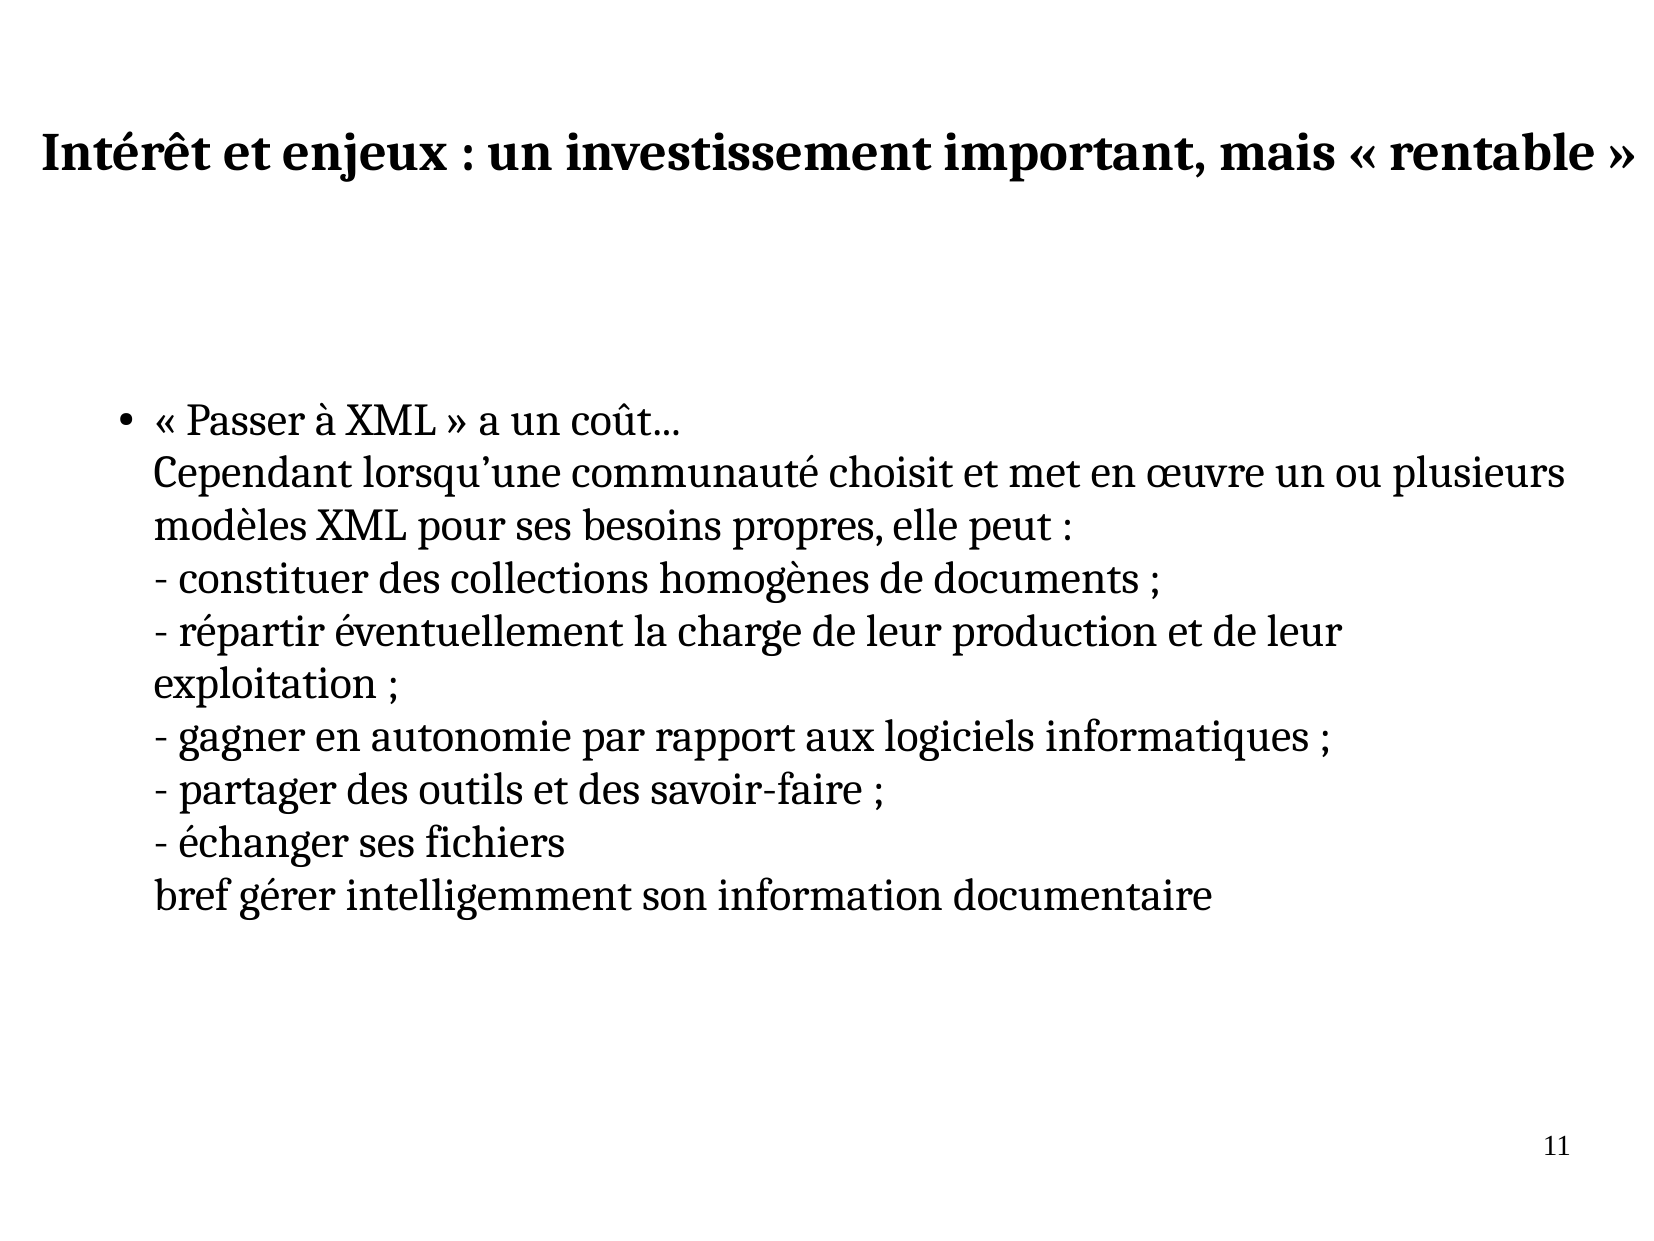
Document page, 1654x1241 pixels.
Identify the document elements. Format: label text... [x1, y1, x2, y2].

subtitle « Passer à XML » a un coût... Cependant lorsqu’une communauté choisit et met en œuvre un ou plusieurs modèles XML pour ses besoins propres, elle peut : - constituer des collections homogènes de documents ; - répartir éventuellement la charge de leur production et de leur exploitation ; - gagner en autonomie par rapport aux logiciels informatiques ; - partager des outils et des savoir-faire ; - échanger ses fichiers bref gérer intelligemment son information documentaire [82, 297, 1571, 1102]
title Intérêt et enjeux : un investissement important, mais « rentable » [0, 56, 1654, 250]
